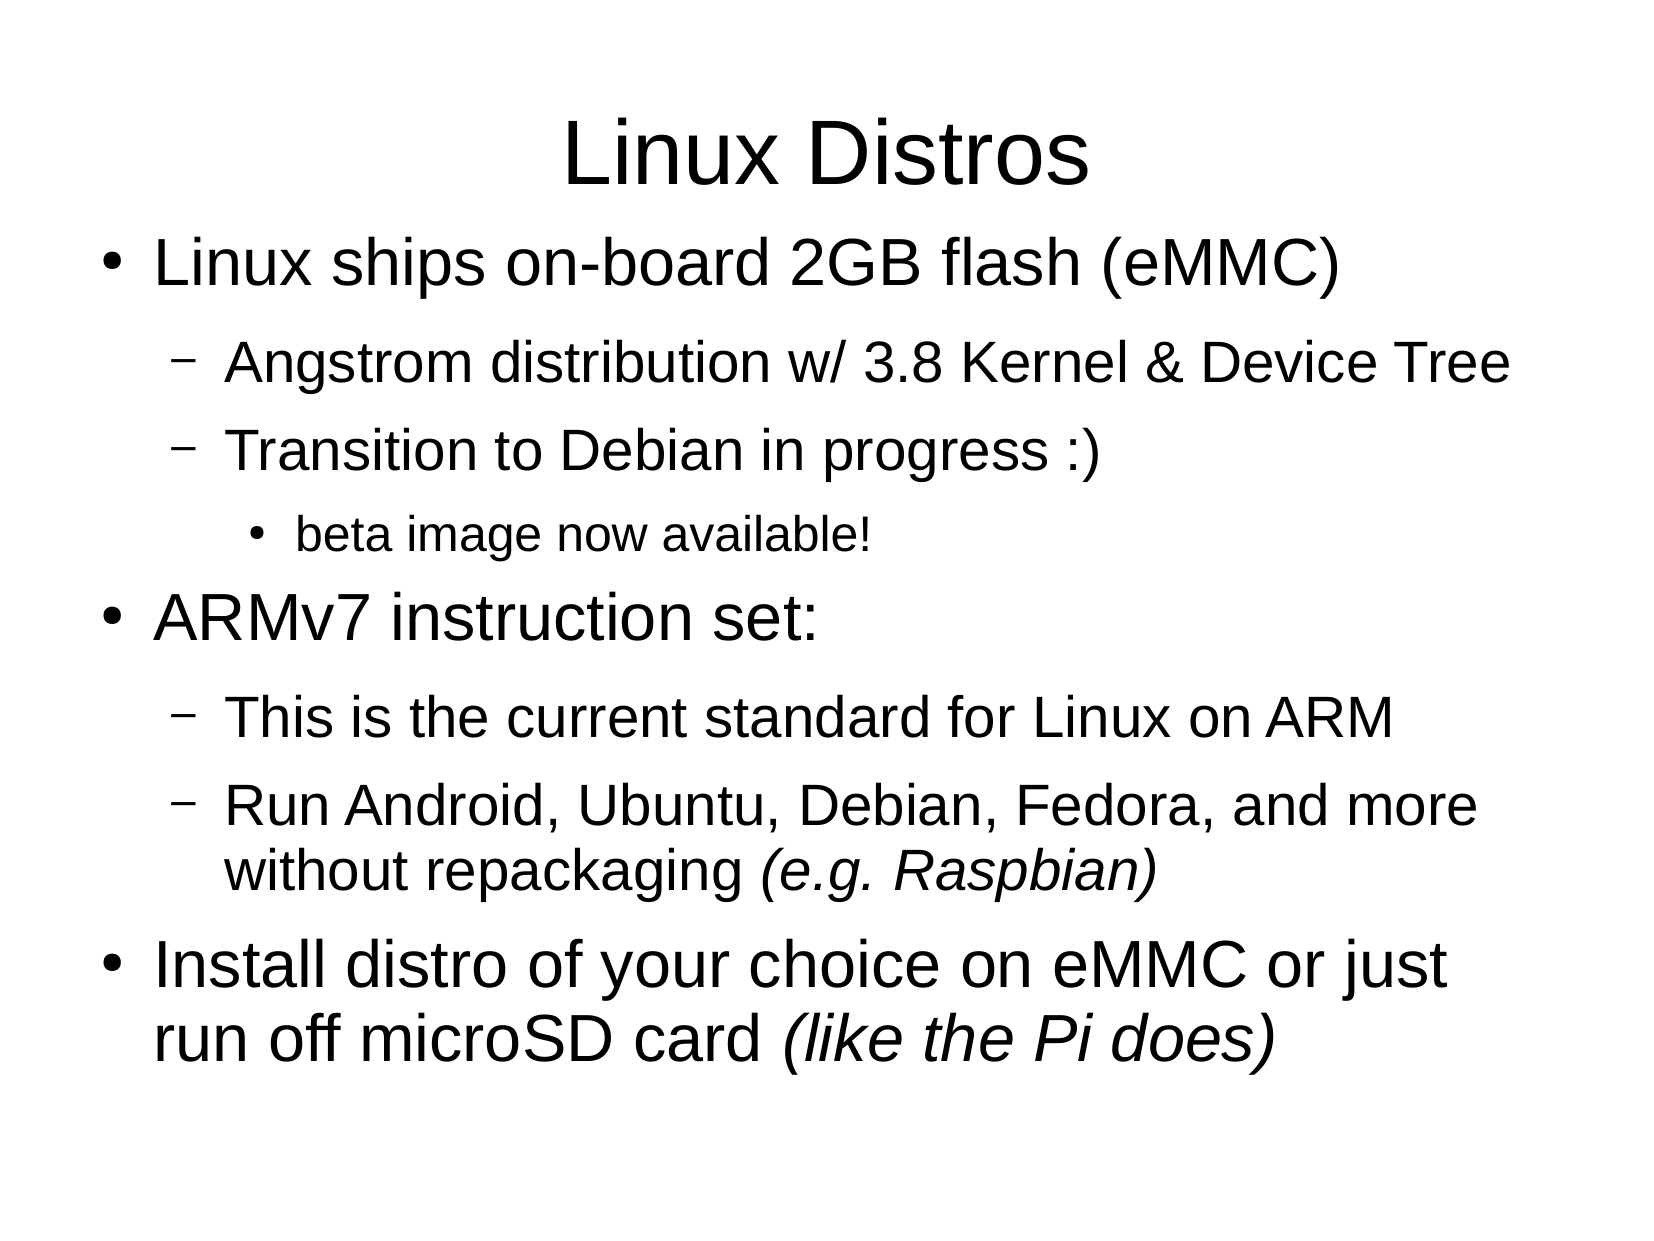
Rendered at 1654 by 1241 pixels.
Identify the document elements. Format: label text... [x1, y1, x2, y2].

title Linux Distros [82, 49, 1571, 257]
list Linux ships on-board 2GB flash (eMMC) Angstrom distribution w/ 3.8 Kernel & Device Tree Transition to Debian in progress :) beta image now available! ARMv7 instruction set: This is the current standard for Linux on ARM Run Android, Ubuntu, Debian, Fedora, and more without repackaging (e.g. Raspbian) Install distro of your choice on eMMC or just run off microSD card (like the Pi does) [82, 225, 1538, 1216]
